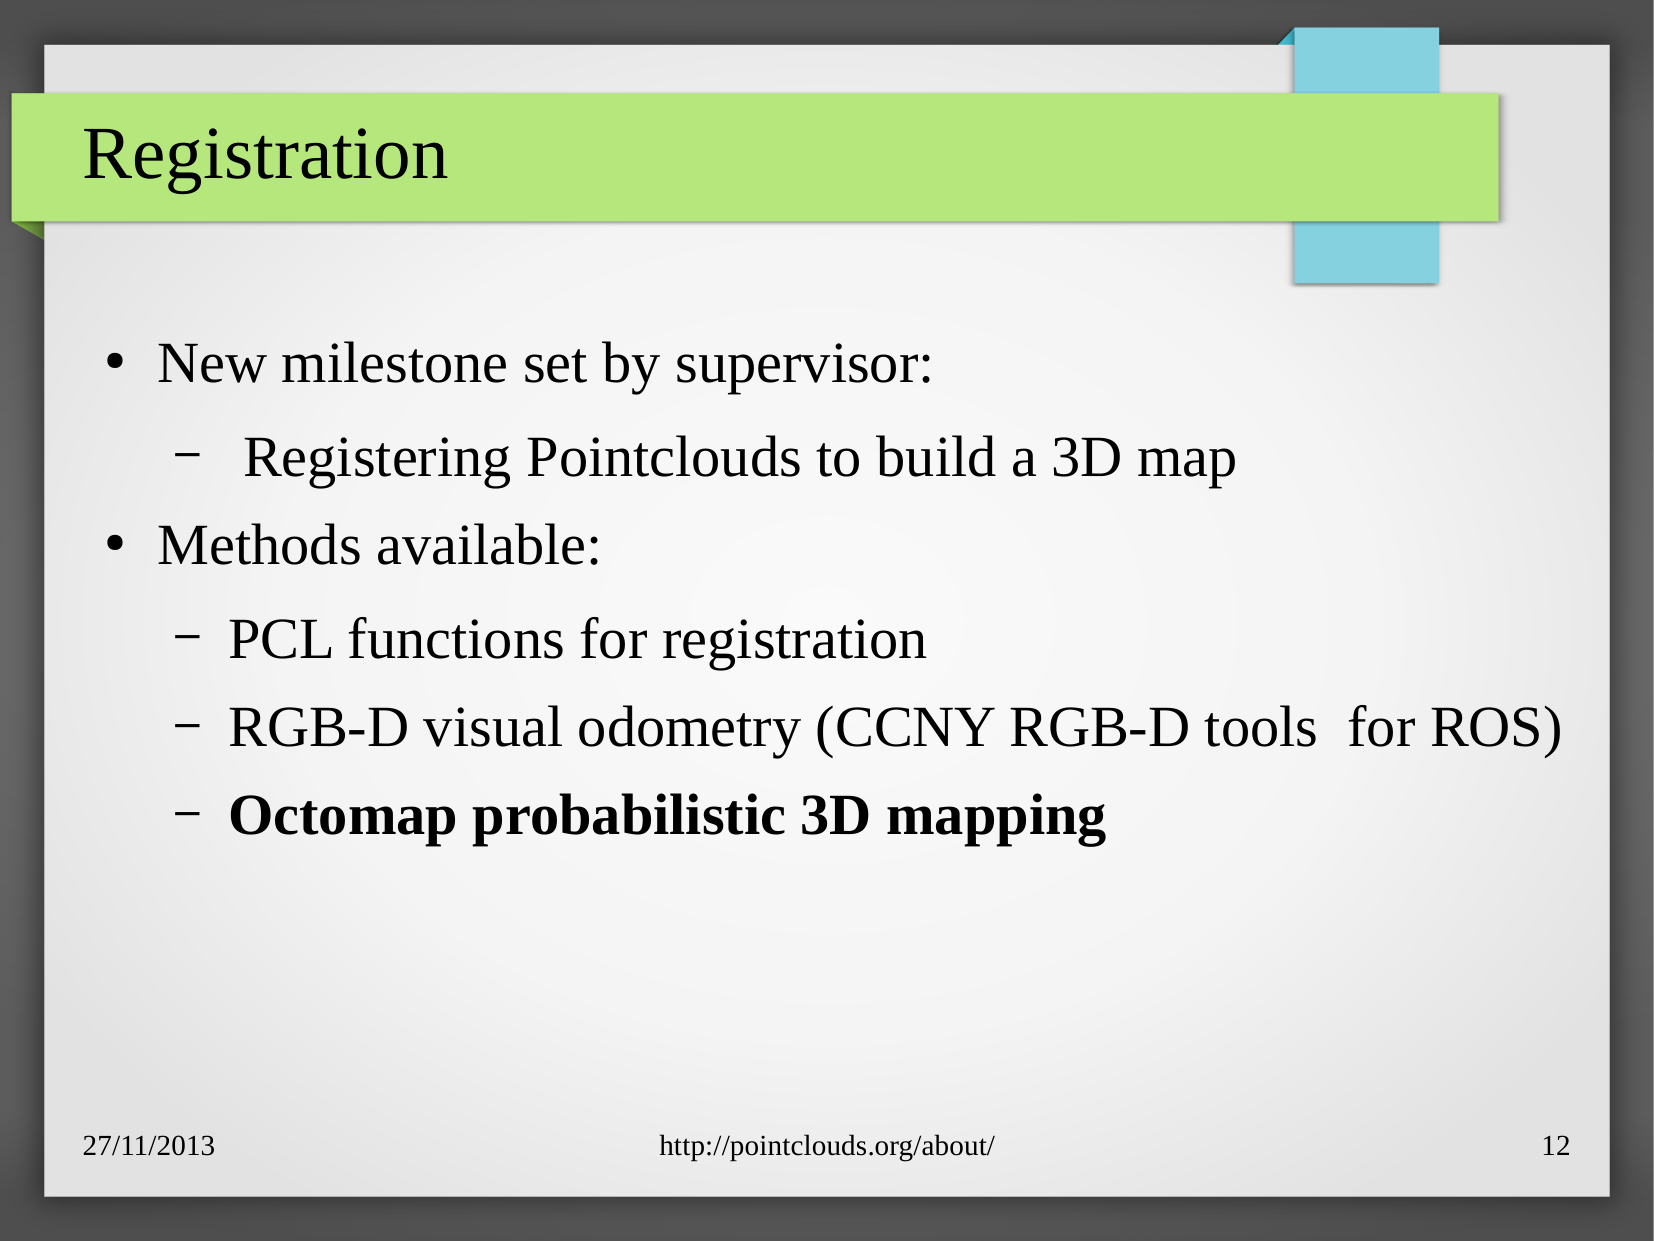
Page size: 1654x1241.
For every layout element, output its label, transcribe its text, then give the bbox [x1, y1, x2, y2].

title Registration [82, 94, 1264, 213]
picture [0, 0, 1654, 1241]
list New milestone set by supervisor: Registering Pointclouds to build a 3D map Methods available: PCL functions for registration RGB-D visual odometry (CCNY RGB-D tools for ROS) Octomap probabilistic 3D mapping [86, 330, 1576, 1050]
